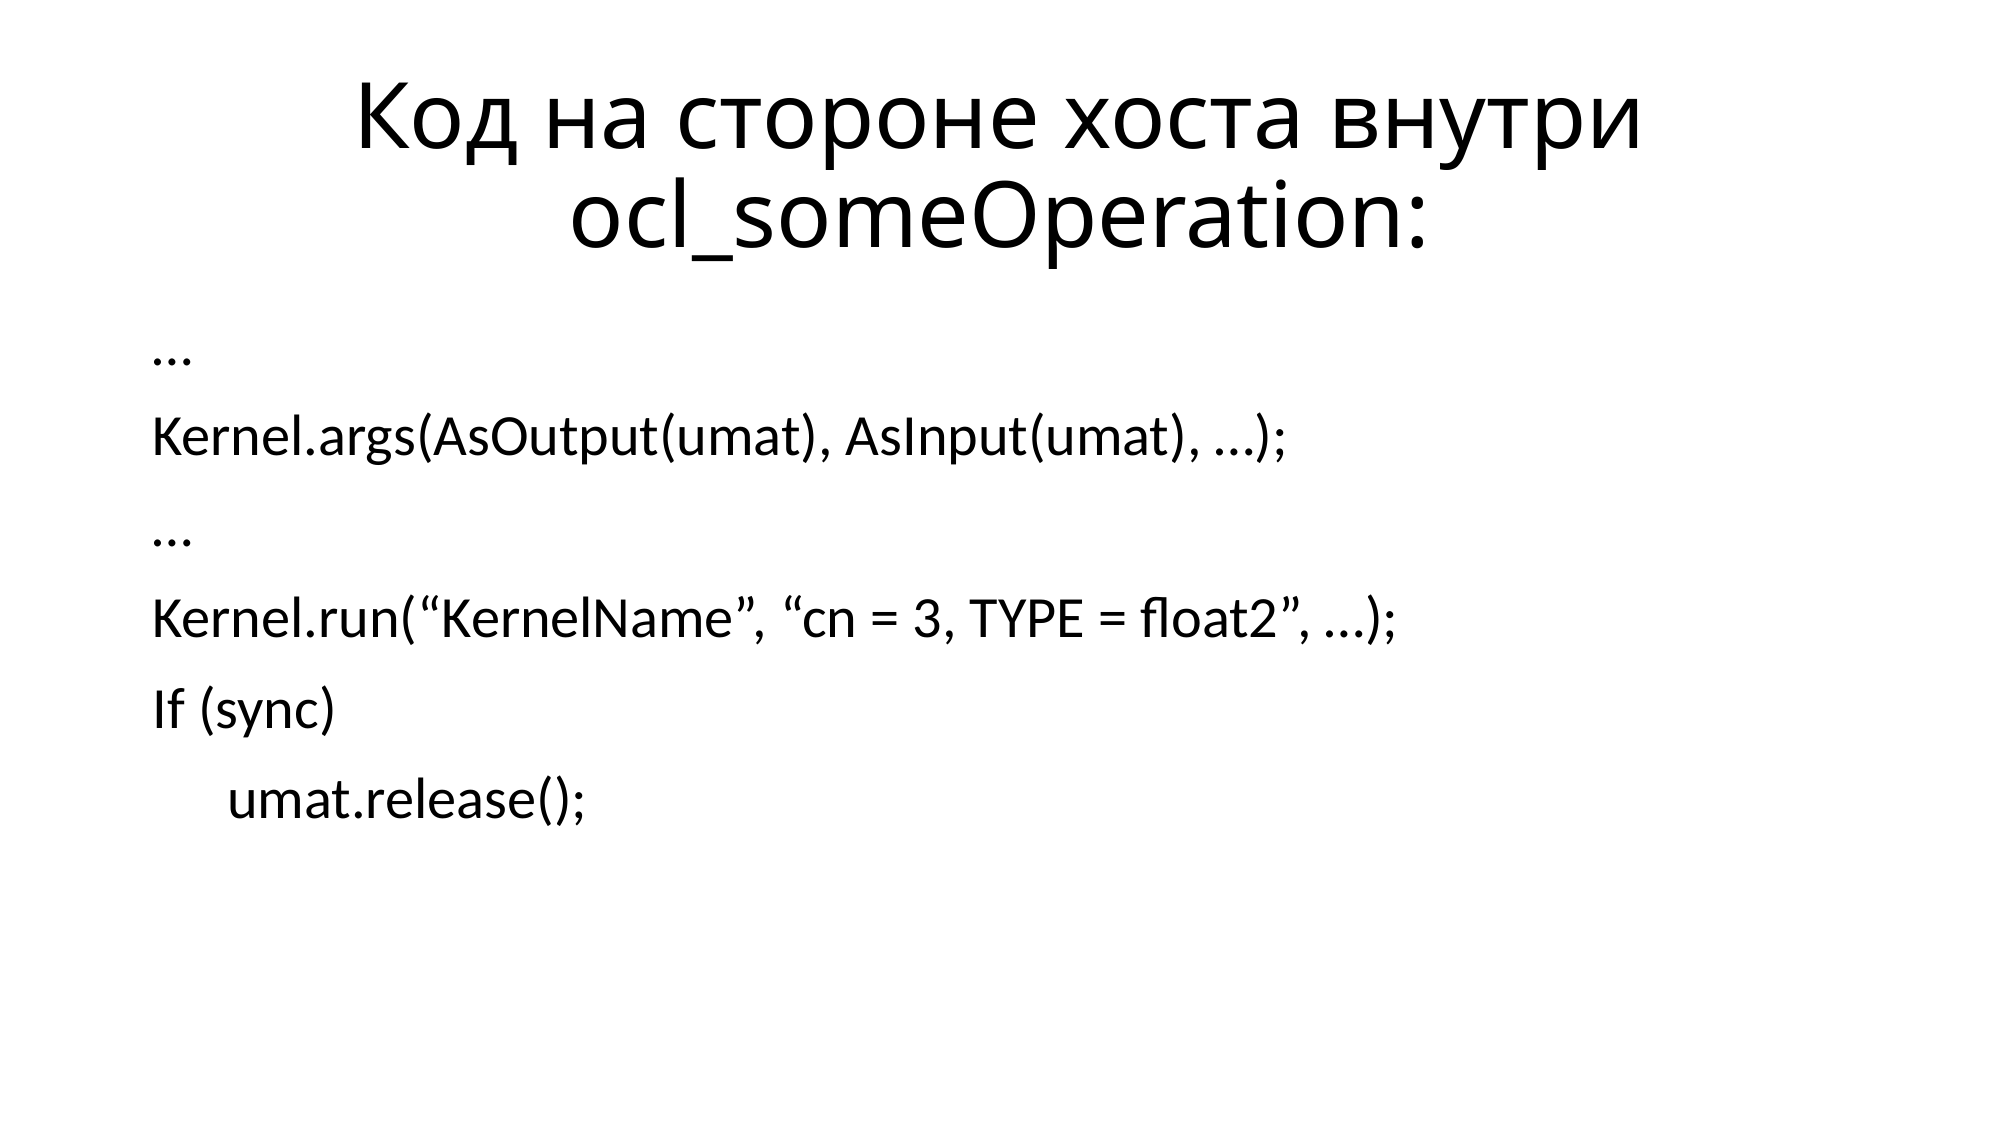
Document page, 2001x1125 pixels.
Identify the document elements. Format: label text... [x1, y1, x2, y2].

title Код на стороне хоста внутри ocl_someOperation: [137, 59, 1863, 278]
list … Kernel.args(AsOutput(umat), AsInput(umat), …); … Kernel.run(“KernelName”, “cn = 3, TYPE = float2”, …); If (sync) umat.release(); [137, 299, 1863, 1014]
